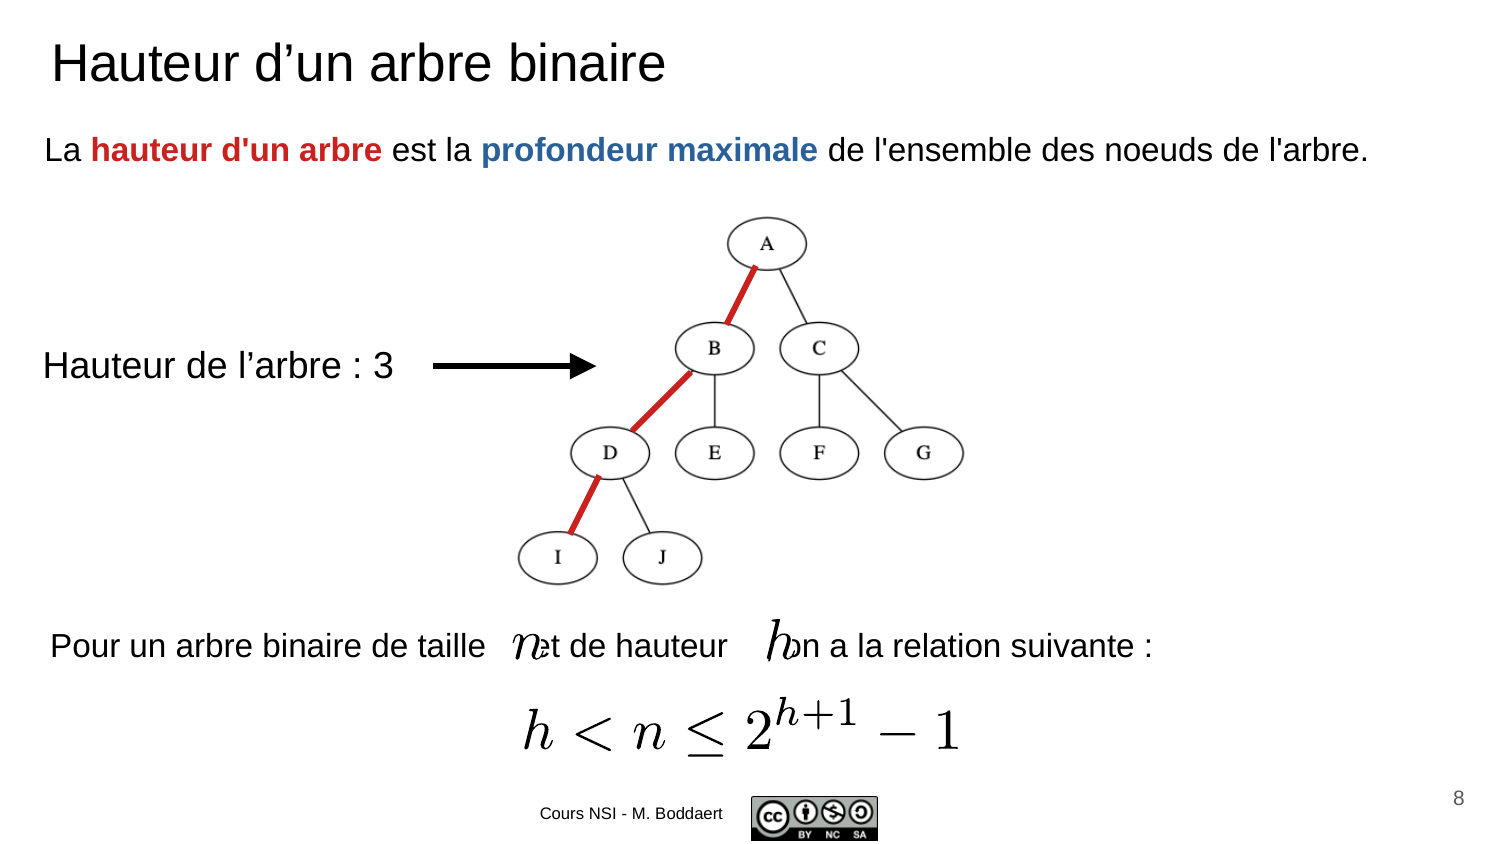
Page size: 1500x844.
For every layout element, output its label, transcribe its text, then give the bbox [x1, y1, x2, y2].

picture [751, 796, 878, 841]
text_box Pour un arbre binaire de taille et de hauteur , on a la relation suivante : [35, 620, 1220, 674]
slide_number <numéro> [1389, 764, 1480, 830]
picture [513, 212, 969, 590]
text_box [766, 618, 796, 660]
text_box [524, 696, 958, 757]
text_box [512, 633, 544, 660]
text_box Hauteur de l’arbre : 3 [27, 336, 428, 396]
title Hauteur d’un arbre binaire [51, 13, 1449, 108]
text_box La hauteur d'un arbre est la profondeur maximale de l'ensemble des noeuds de l'arbre. [29, 120, 1477, 207]
